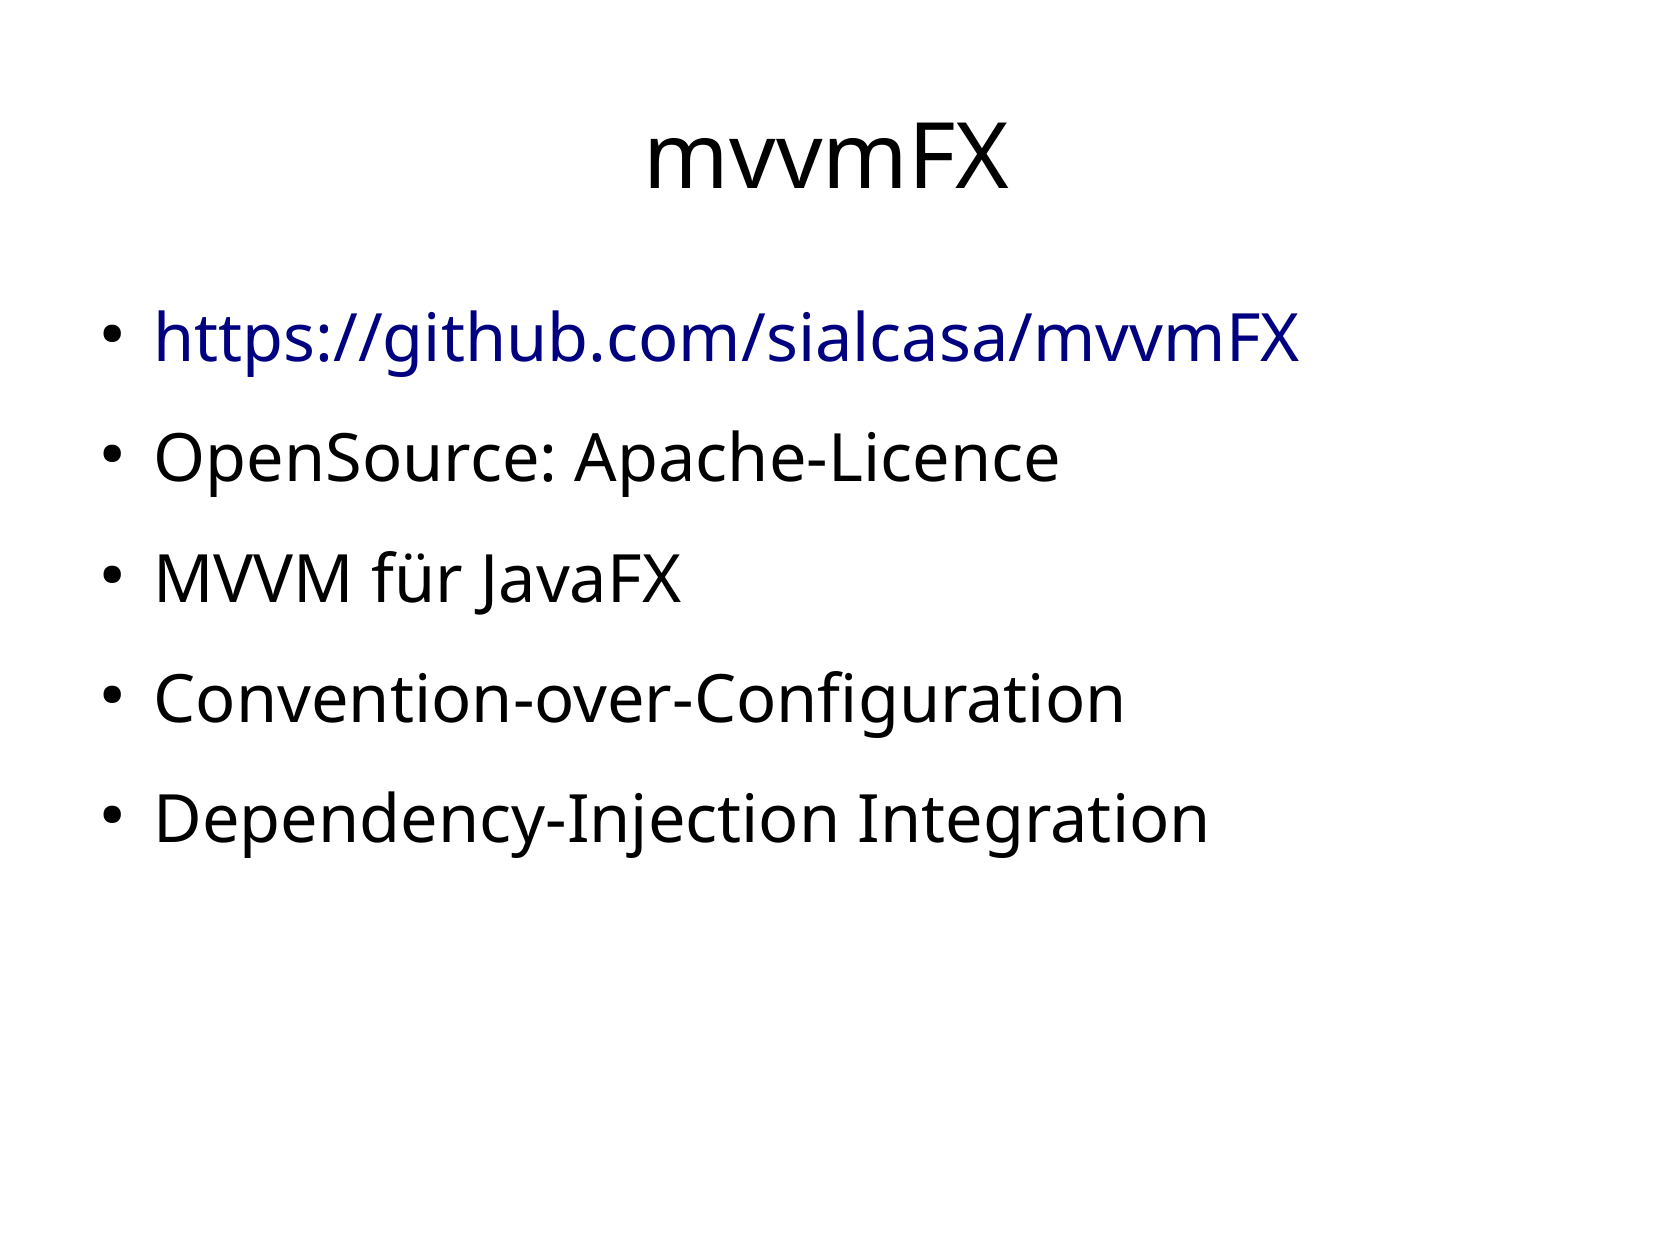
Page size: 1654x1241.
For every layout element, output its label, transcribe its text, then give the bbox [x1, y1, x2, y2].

list https://github.com/sialcasa/mvvmFX OpenSource: Apache-Licence MVVM für JavaFX Convention-over-Configuration Dependency-Injection Integration [82, 290, 1571, 1010]
title mvvmFX [82, 49, 1571, 257]
